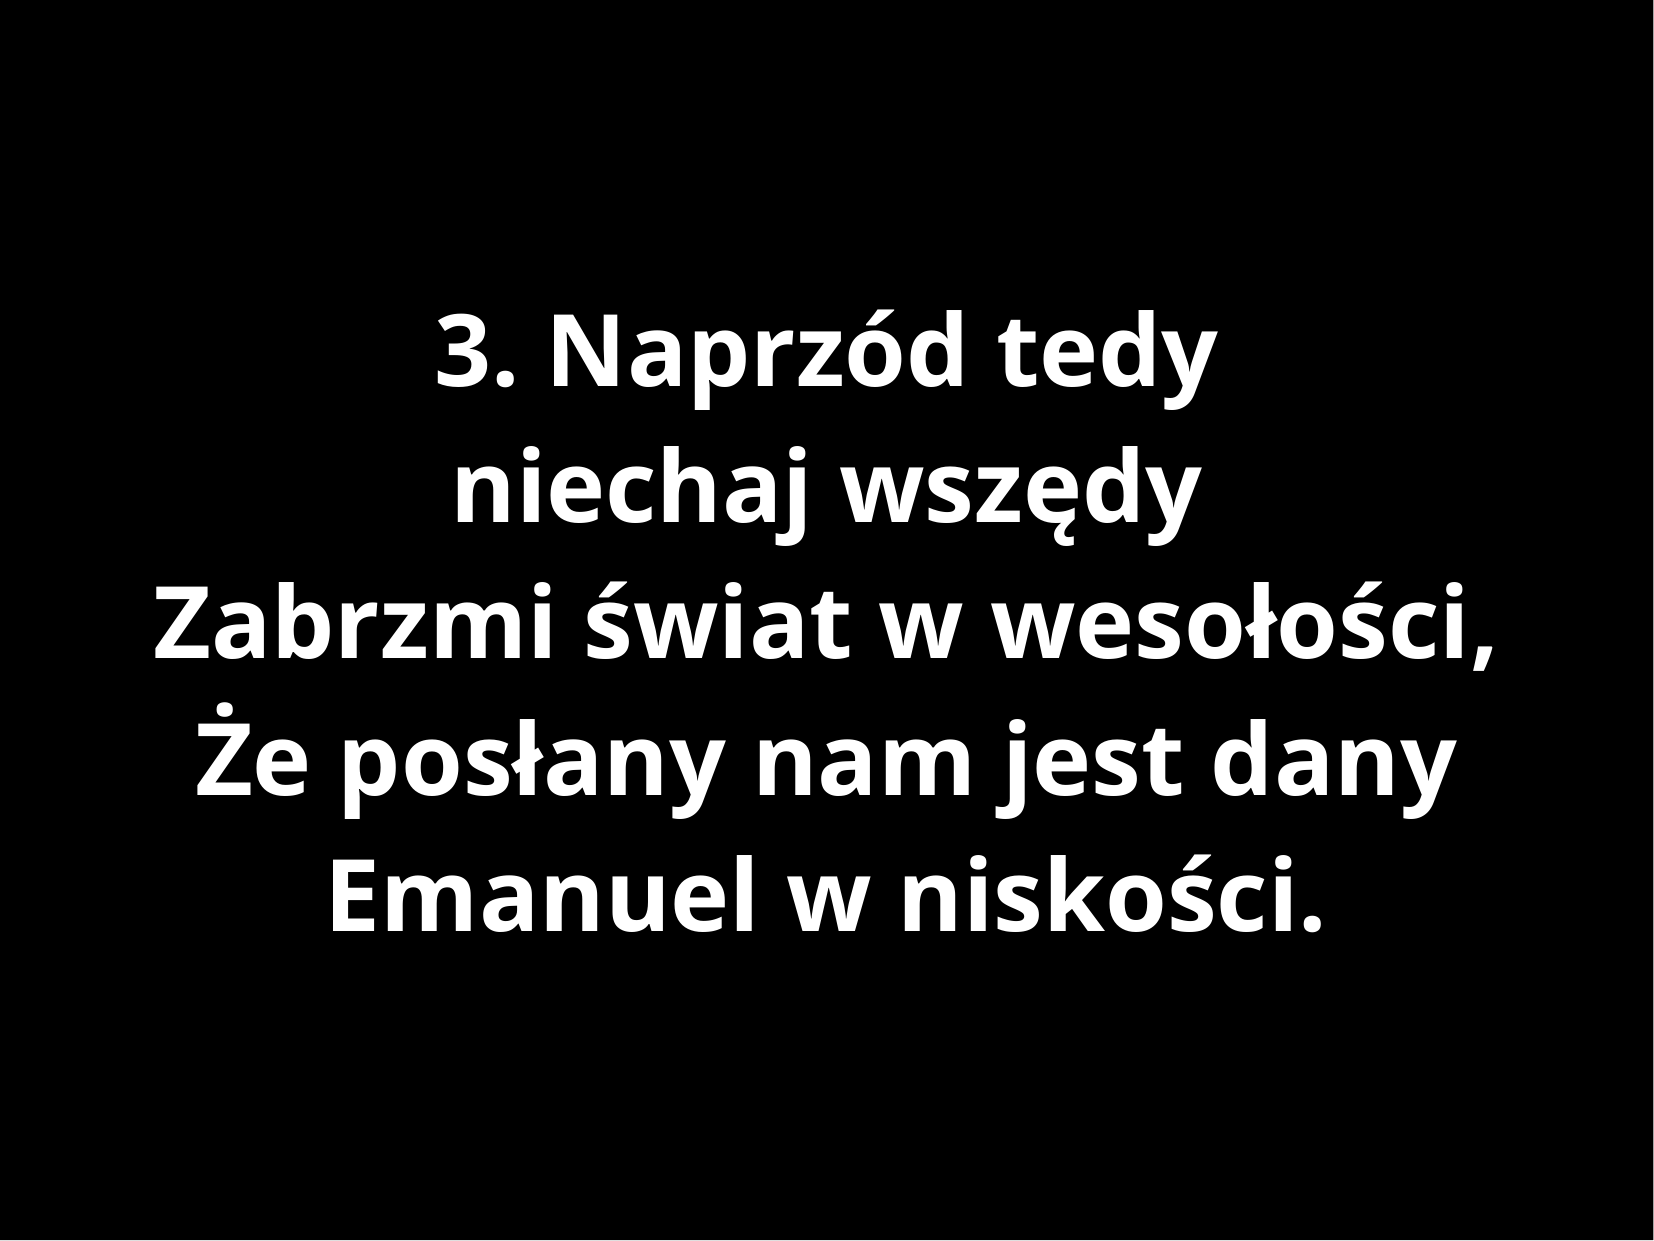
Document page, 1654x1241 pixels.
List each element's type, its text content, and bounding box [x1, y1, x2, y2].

title 3. Naprzód tedy niechaj wszędy Zabrzmi świat w wesołości, Że posłany nam jest dany Emanuel w niskości. [0, 0, 1654, 1241]
